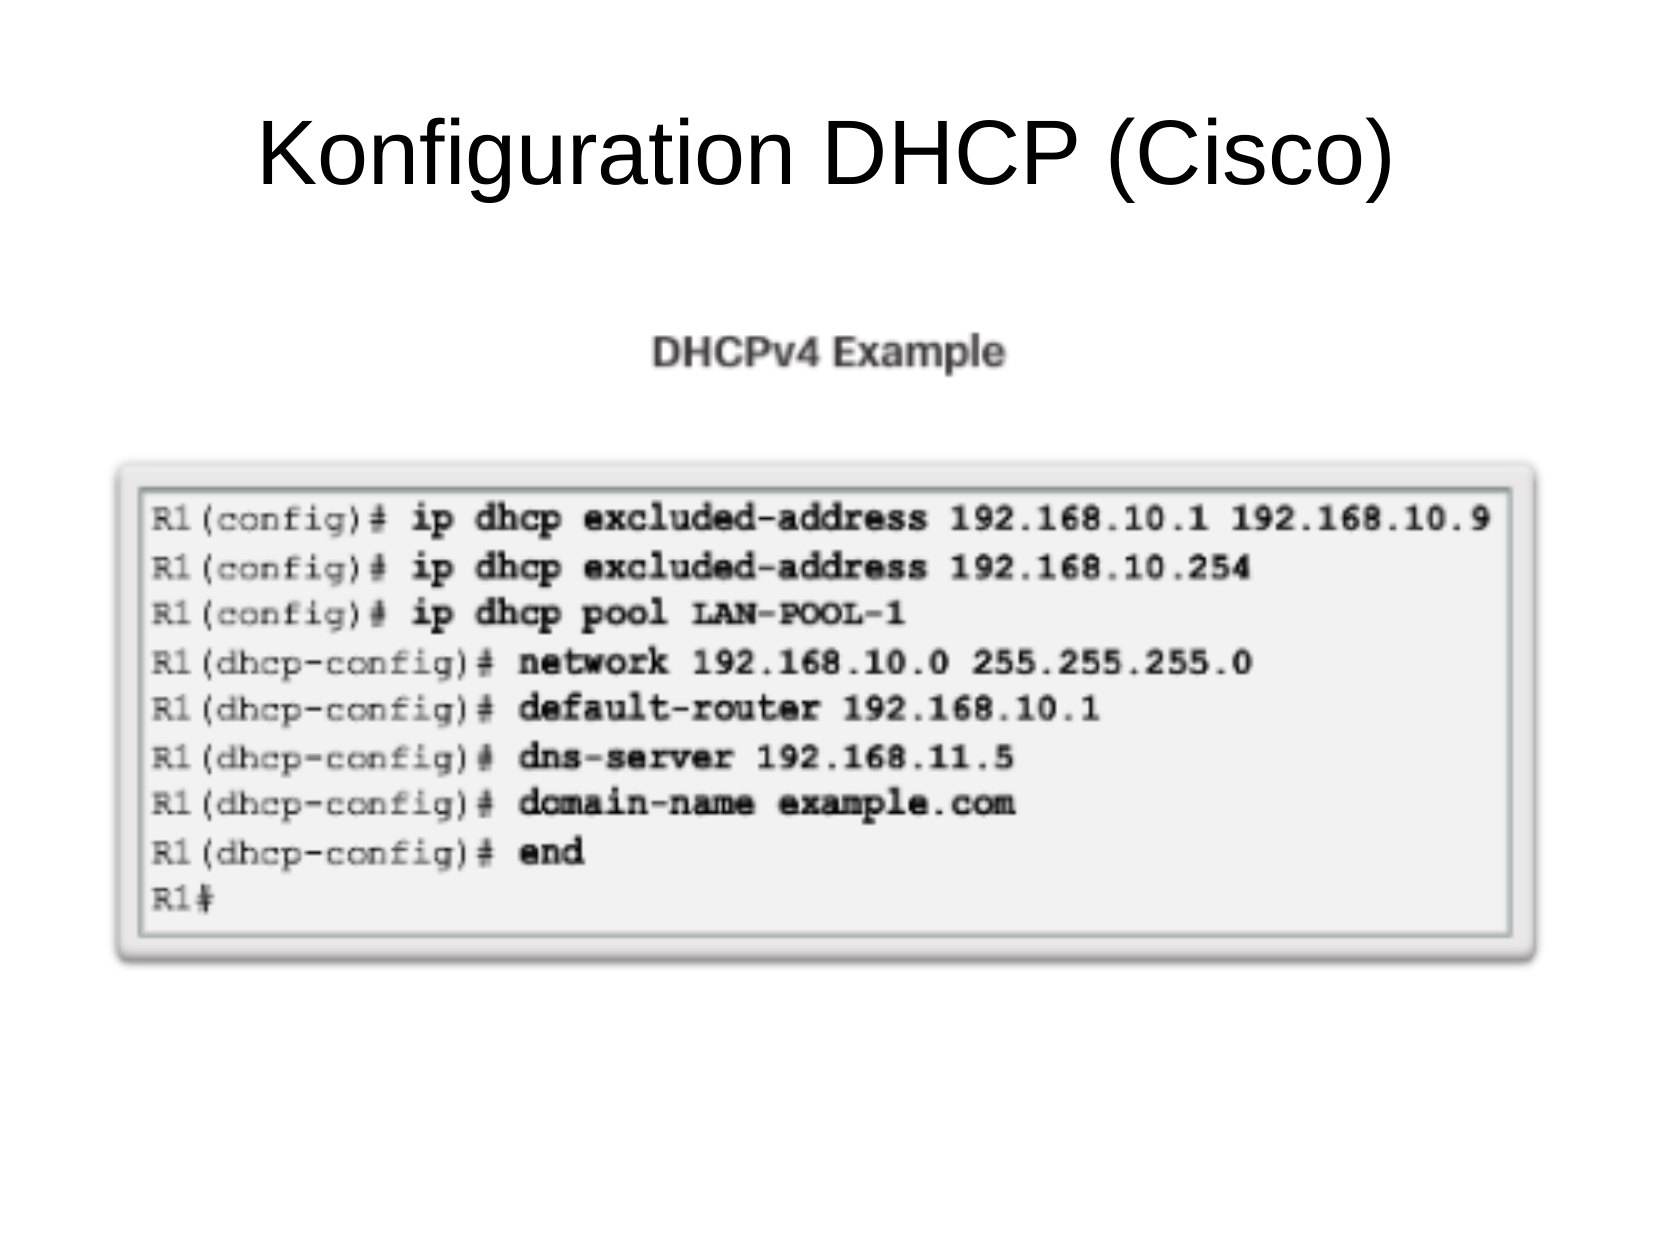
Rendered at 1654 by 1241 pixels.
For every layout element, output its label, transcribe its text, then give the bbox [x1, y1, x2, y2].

title Konfiguration DHCP (Cisco) [82, 49, 1571, 257]
picture [82, 314, 1571, 986]
